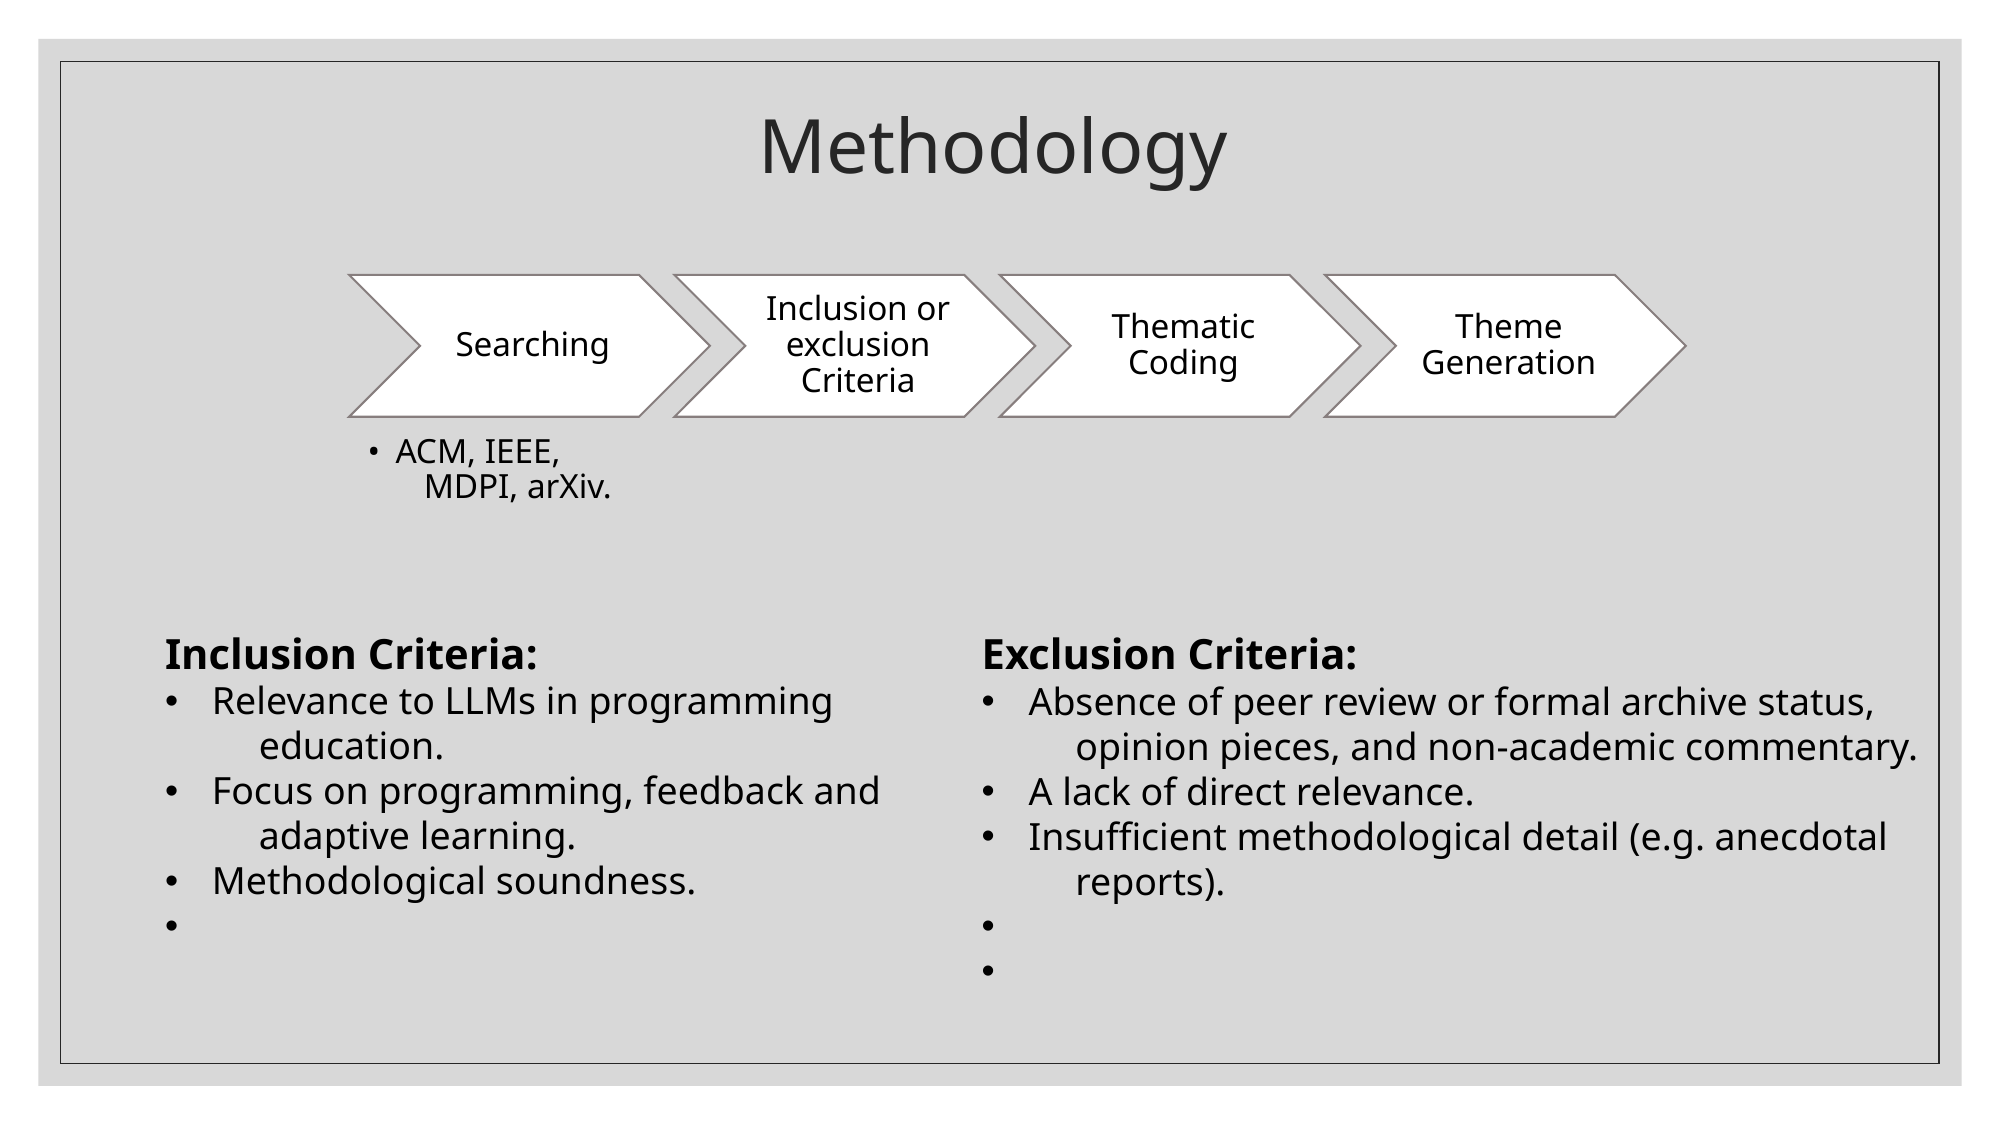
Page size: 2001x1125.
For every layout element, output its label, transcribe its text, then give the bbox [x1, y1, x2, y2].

text_box Thematic Coding [999, 274, 1361, 417]
title Methodology [0, 37, 1987, 263]
text_box ACM, IEEE, MDPI, arXiv. [367, 434, 657, 507]
text_box Inclusion or exclusion Criteria [674, 274, 1036, 417]
text_box Exclusion Criteria: Absence of peer review or formal archive status, opinion pieces, and non-academic commentary. A lack of direct relevance. Insufficient methodological detail (e.g. anecdotal reports). [966, 620, 1967, 1005]
text_box Inclusion Criteria: Relevance to LLMs in programming education. Focus on programming, feedback and adaptive learning. Methodological soundness. [150, 620, 966, 959]
text_box Theme Generation [1325, 274, 1686, 417]
text_box Searching [349, 274, 710, 417]
